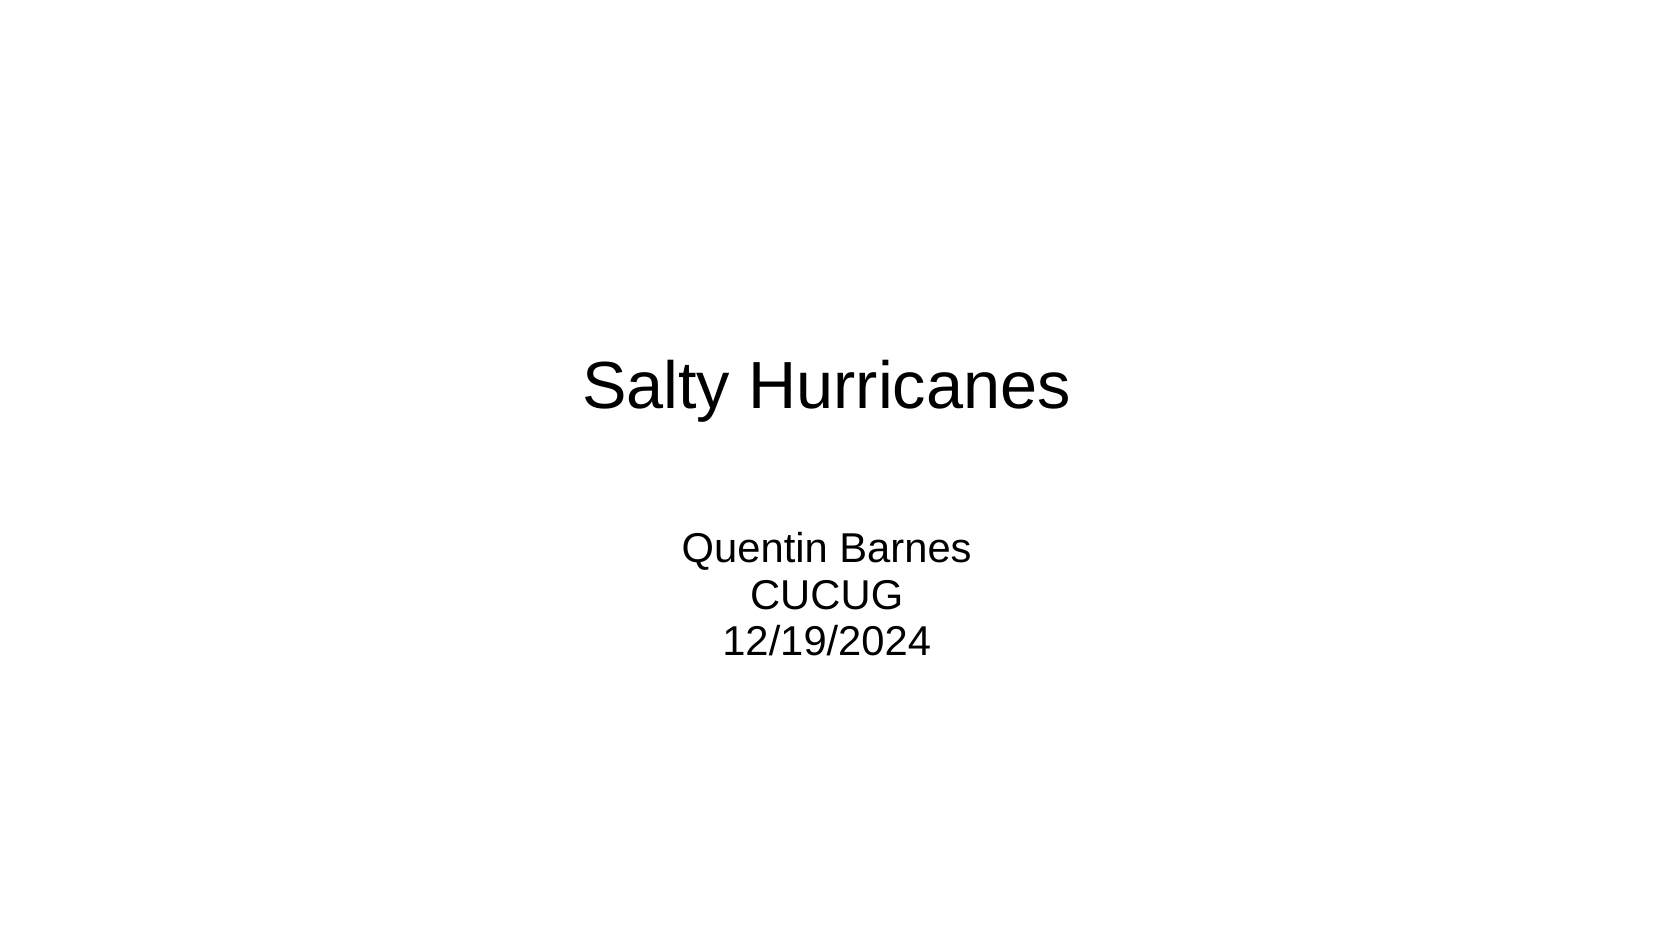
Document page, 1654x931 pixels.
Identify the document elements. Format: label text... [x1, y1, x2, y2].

subtitle Salty Hurricanes Quentin Barnes CUCUG 12/19/2024 [82, 37, 1571, 901]
